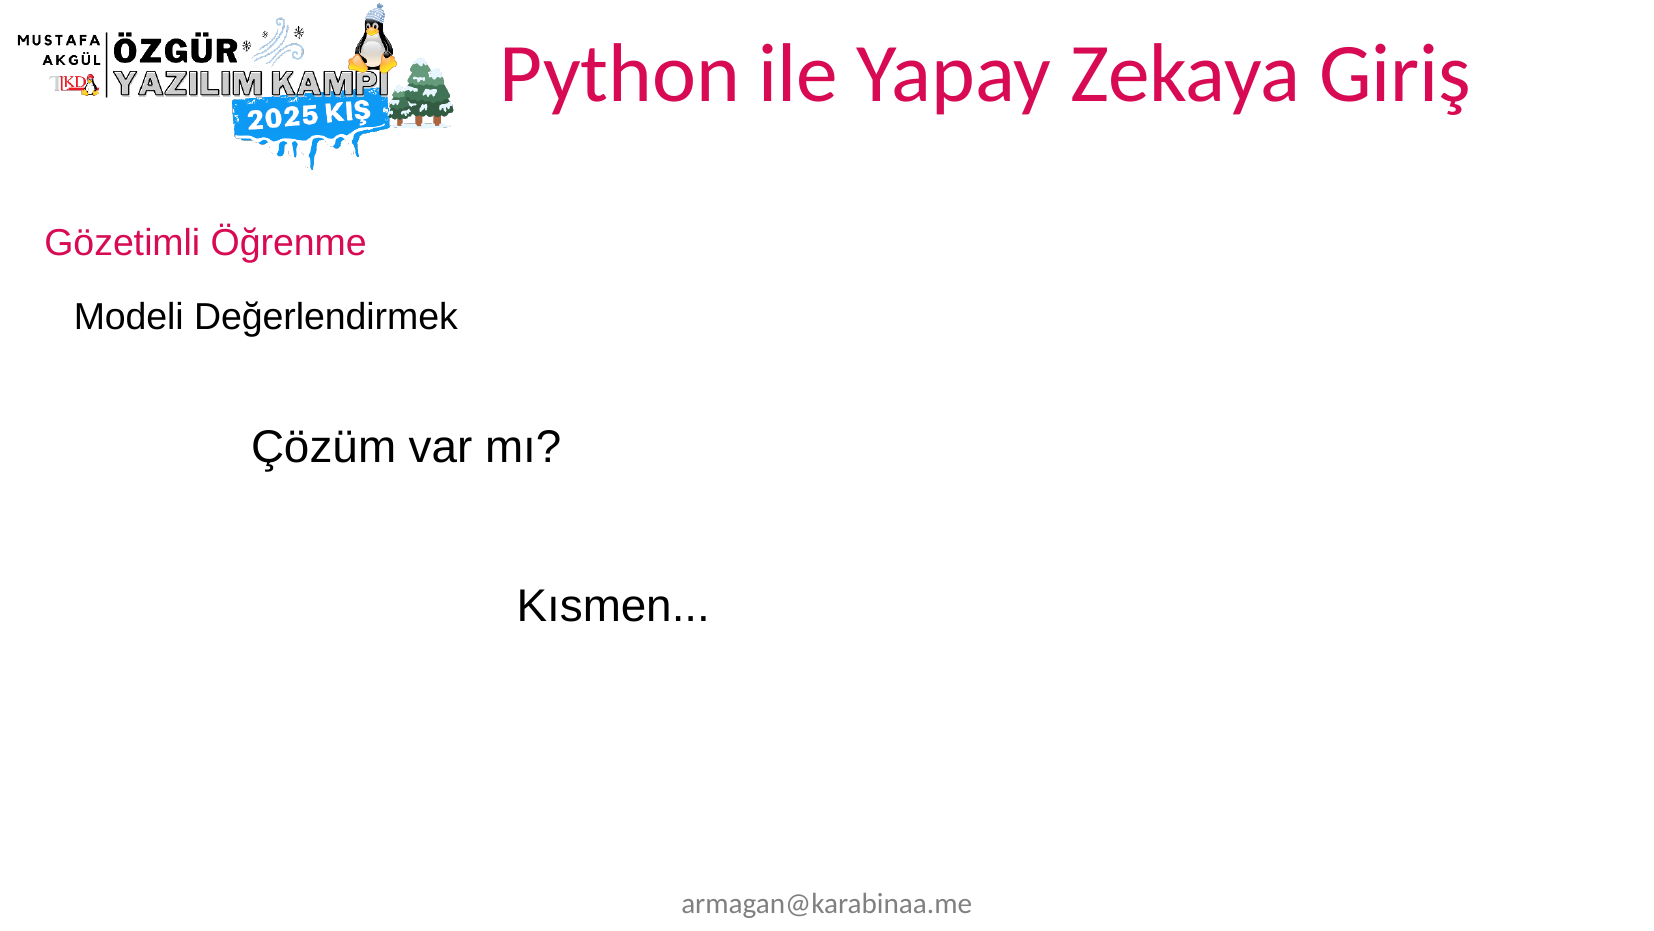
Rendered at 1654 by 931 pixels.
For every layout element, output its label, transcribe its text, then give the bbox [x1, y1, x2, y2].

text_box Kısmen... [501, 572, 1063, 691]
text_box Çözüm var mı? [236, 413, 798, 532]
text_box Modeli Değerlendirmek [59, 288, 1241, 387]
picture [0, 0, 463, 177]
text_box Python ile Yapay Zekaya Giriş [484, 10, 1654, 126]
text_box Gözetimli Öğrenme [29, 213, 854, 271]
text_box armagan@karabinaa.me [0, 877, 1654, 928]
